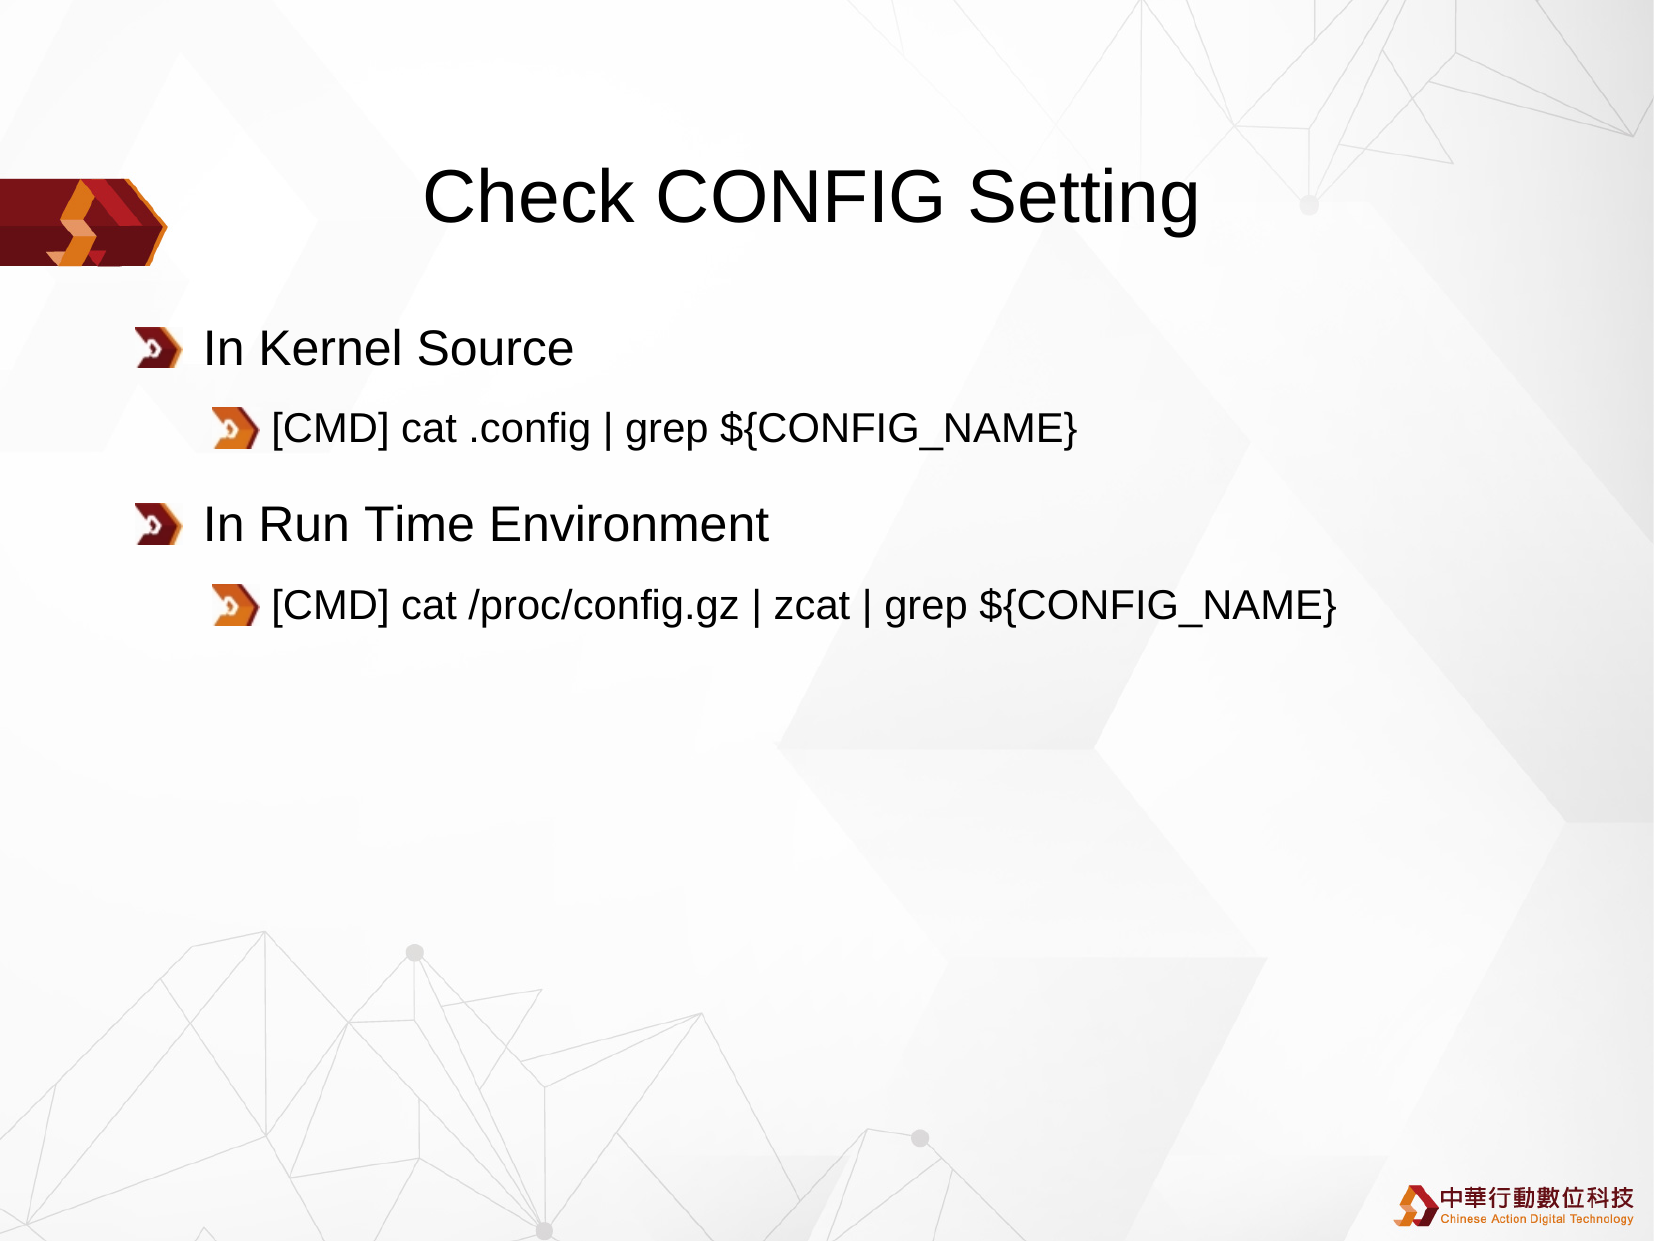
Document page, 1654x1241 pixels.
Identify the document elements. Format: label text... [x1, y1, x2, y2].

title Check CONFIG Setting [118, 112, 1506, 281]
list In Kernel Source [CMD] cat .config | grep ${CONFIG_NAME} In Run Time Environment [CMD] cat /proc/config.gz | zcat | grep ${CONFIG_NAME} [118, 319, 1571, 1040]
picture [0, 0, 1654, 1241]
